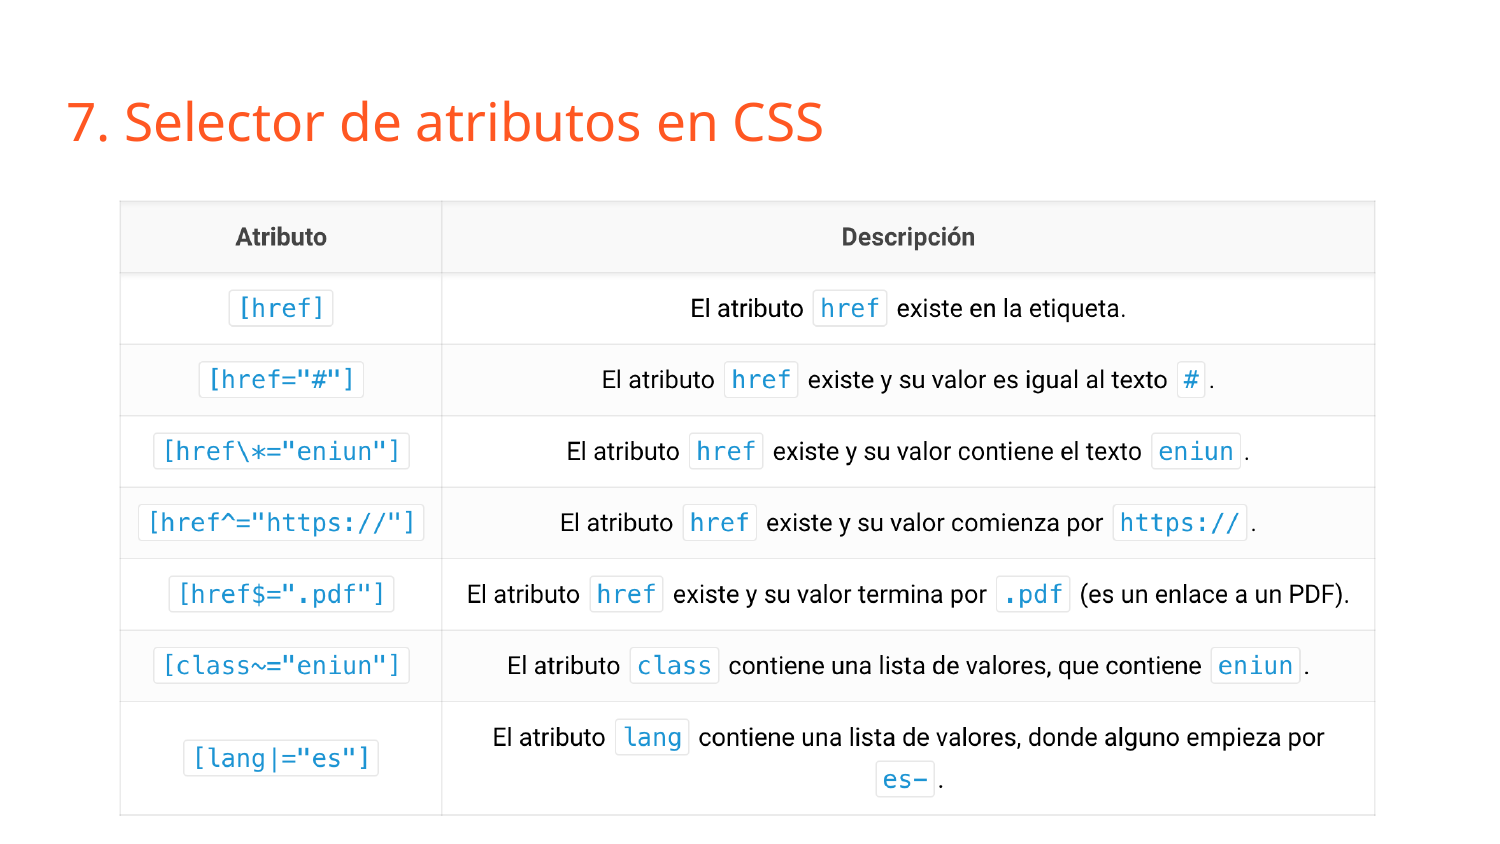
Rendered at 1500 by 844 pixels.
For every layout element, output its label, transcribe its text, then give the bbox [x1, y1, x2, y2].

title 7. Selector de atributos en CSS [51, 72, 1449, 167]
picture [115, 196, 1385, 821]
